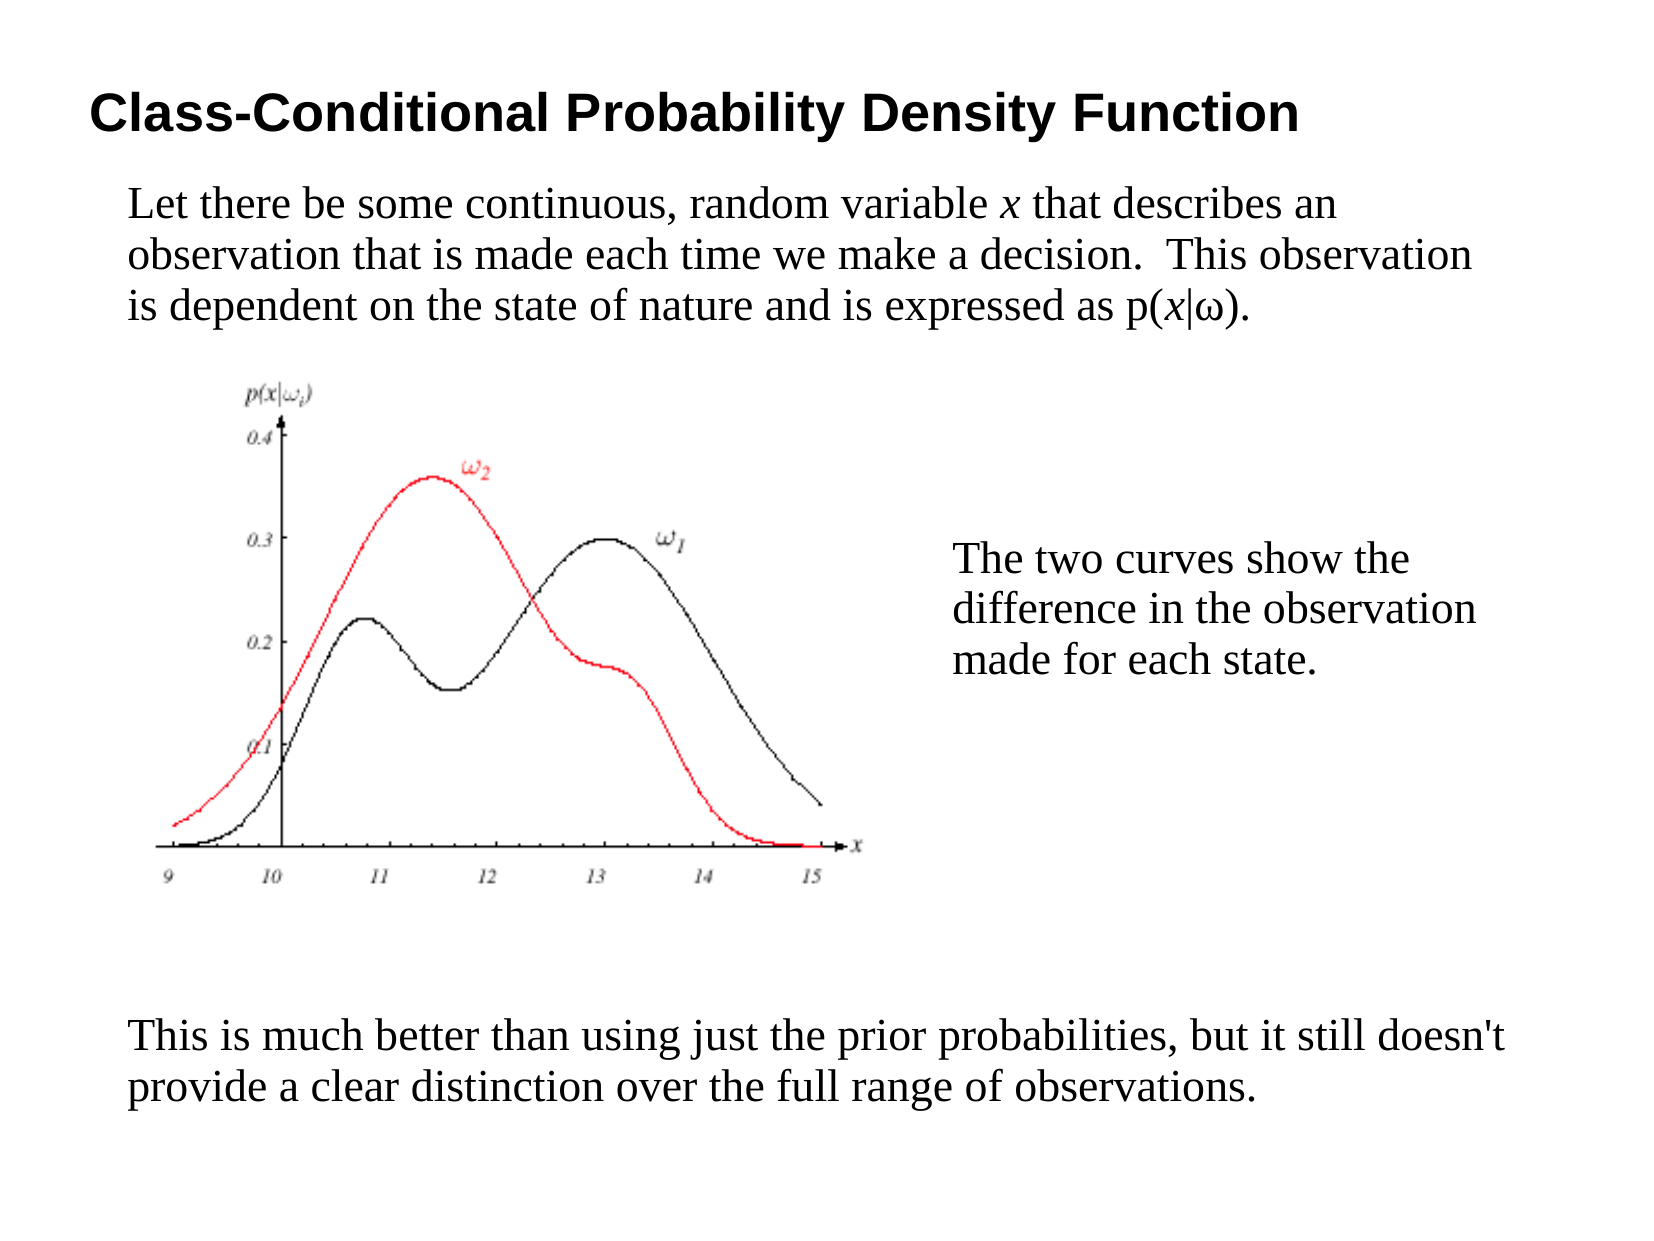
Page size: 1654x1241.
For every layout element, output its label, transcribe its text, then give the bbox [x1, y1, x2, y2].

text_box Let there be some continuous, random variable x that describes an observation that is made each time we make a decision. This observation is dependent on the state of nature and is expressed as p(x|ω). [112, 170, 1489, 339]
picture [150, 374, 873, 890]
text_box Class-Conditional Probability Density Function [75, 75, 1318, 151]
text_box The two curves show the difference in the observation made for each state. [937, 525, 1501, 693]
text_box This is much better than using just the prior probabilities, but it still doesn't provide a clear distinction over the full range of observations. [112, 1002, 1522, 1120]
